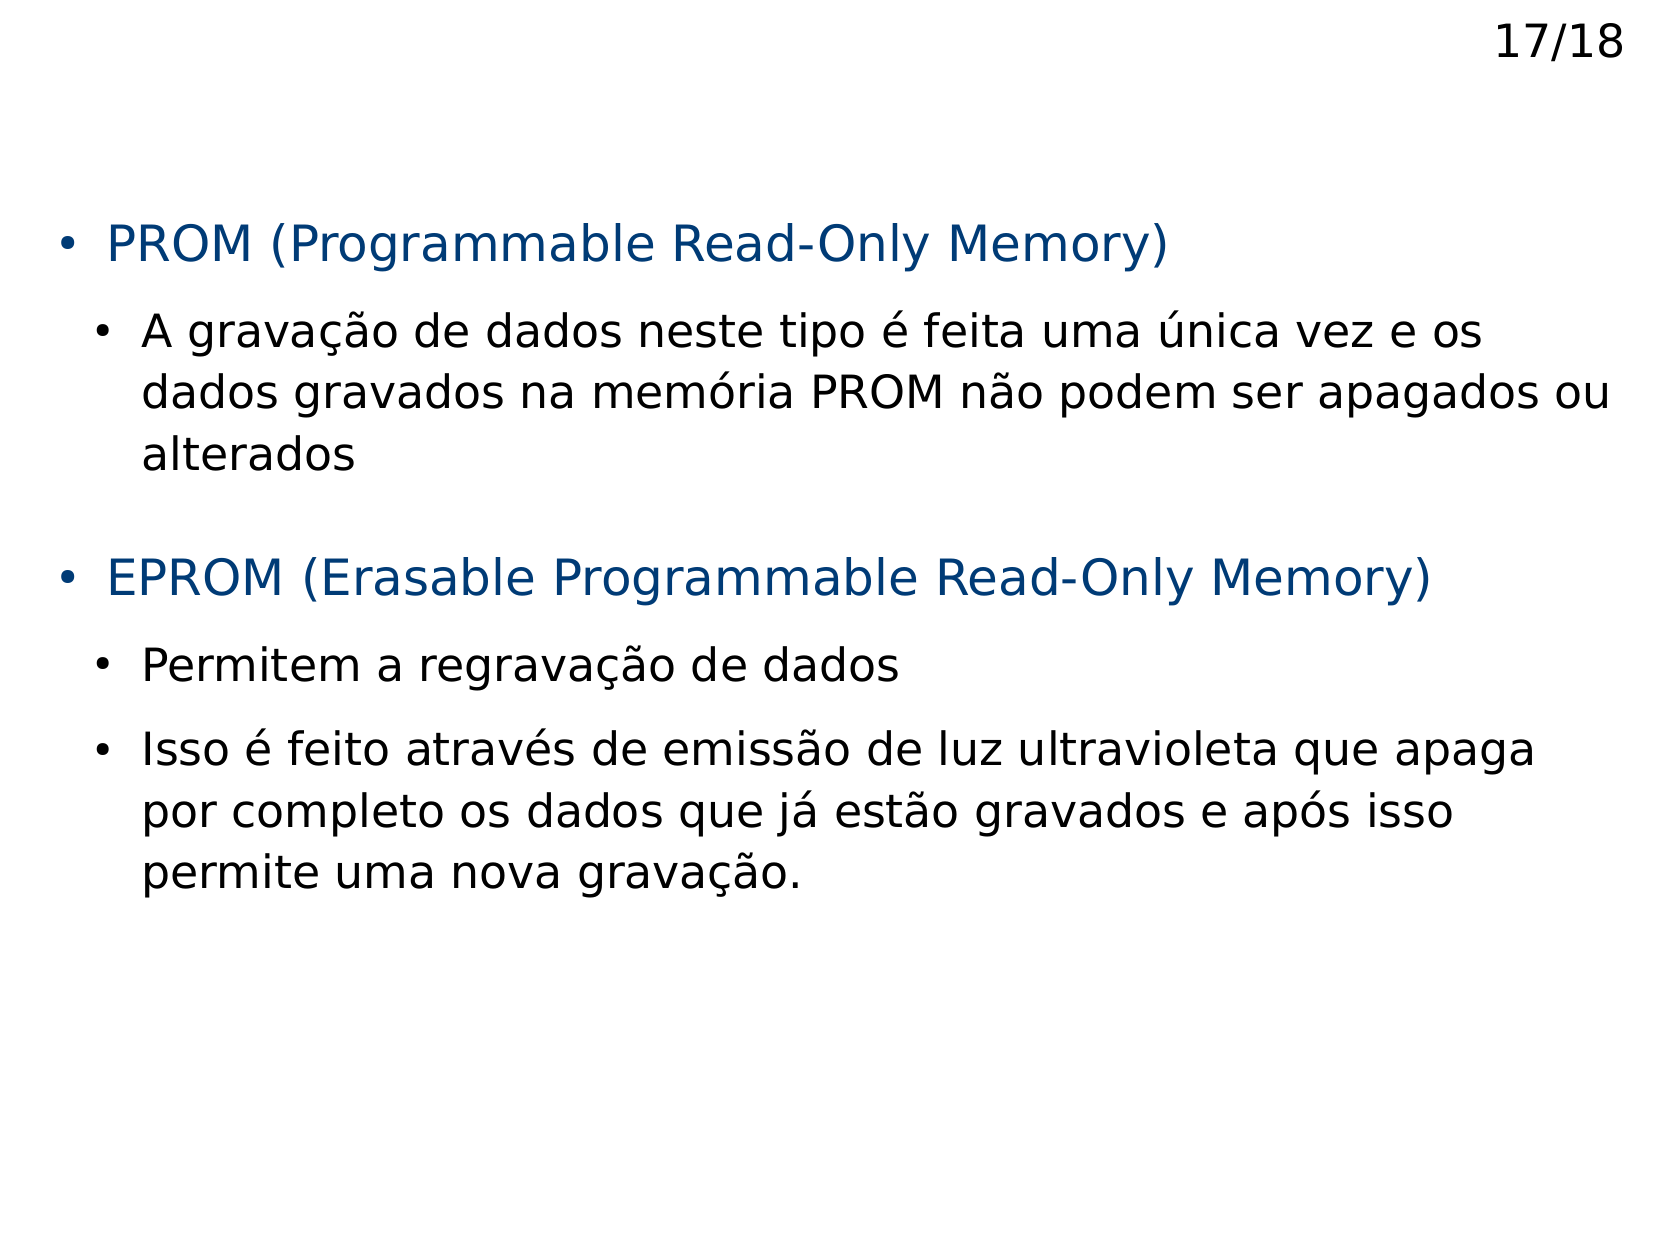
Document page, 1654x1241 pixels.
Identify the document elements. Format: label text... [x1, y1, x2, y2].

list PROM (Programmable Read-Only Memory) A gravação de dados neste tipo é feita uma única vez e os dados gravados na memória PROM não podem ser apagados ou alterados EPROM (Erasable Programmable Read-Only Memory) Permitem a regravação de dados Isso é feito através de emissão de luz ultravioleta que apaga por completo os dados que já estão gravados e após isso permite uma nova gravação. [59, 206, 1625, 1211]
